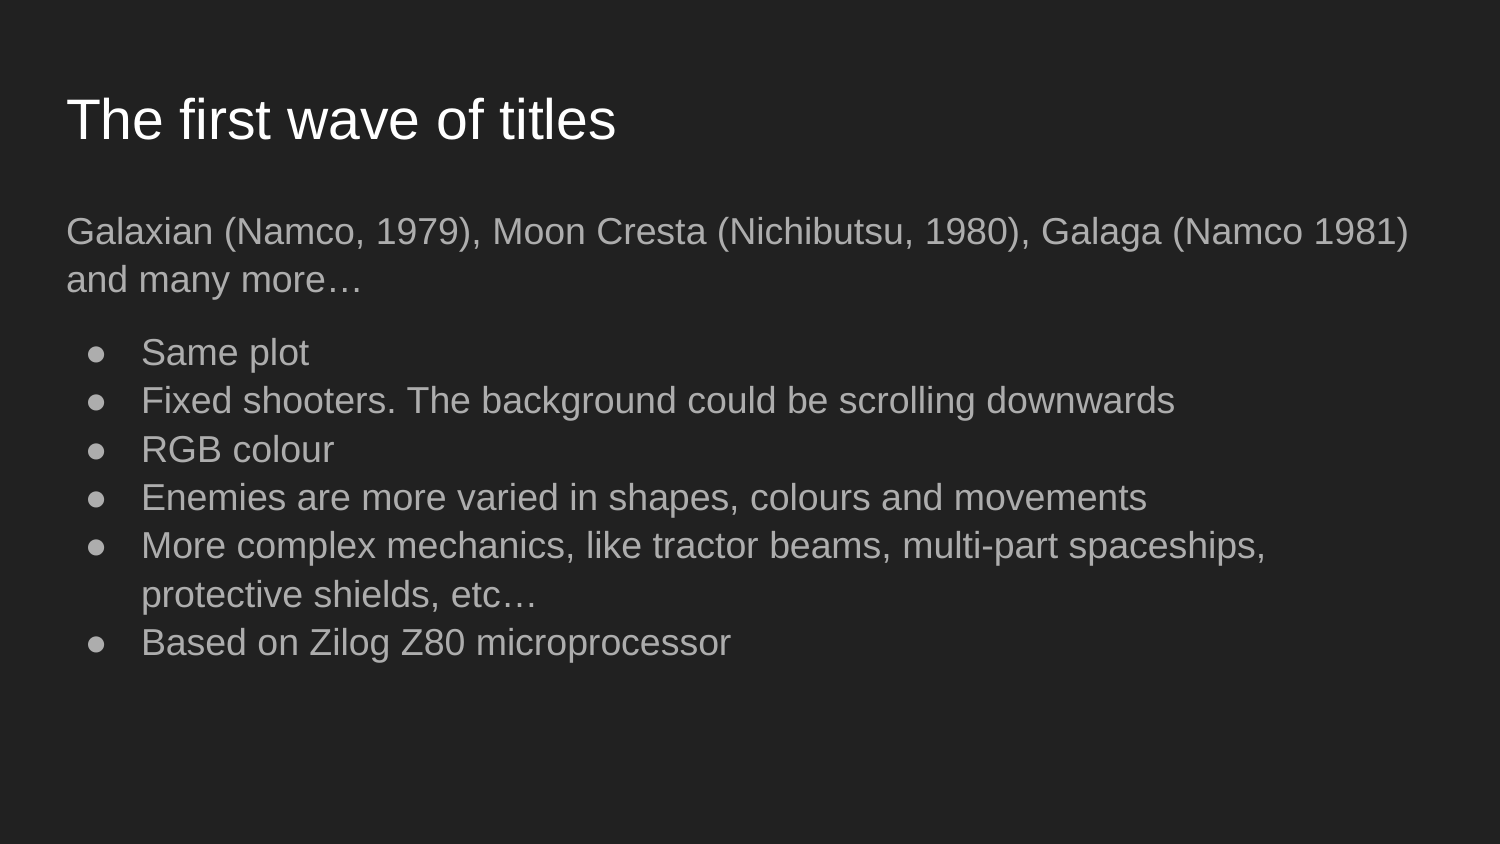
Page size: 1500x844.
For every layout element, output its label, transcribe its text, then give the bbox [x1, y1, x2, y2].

title The first wave of titles [51, 72, 1449, 167]
list Galaxian (Namco, 1979), Moon Cresta (Nichibutsu, 1980), Galaga (Namco 1981) and many more… Same plot Fixed shooters. The background could be scrolling downwards RGB colour Enemies are more varied in shapes, colours and movements More complex mechanics, like tractor beams, multi-part spaceships, protective shields, etc… Based on Zilog Z80 microprocessor [51, 189, 1449, 750]
